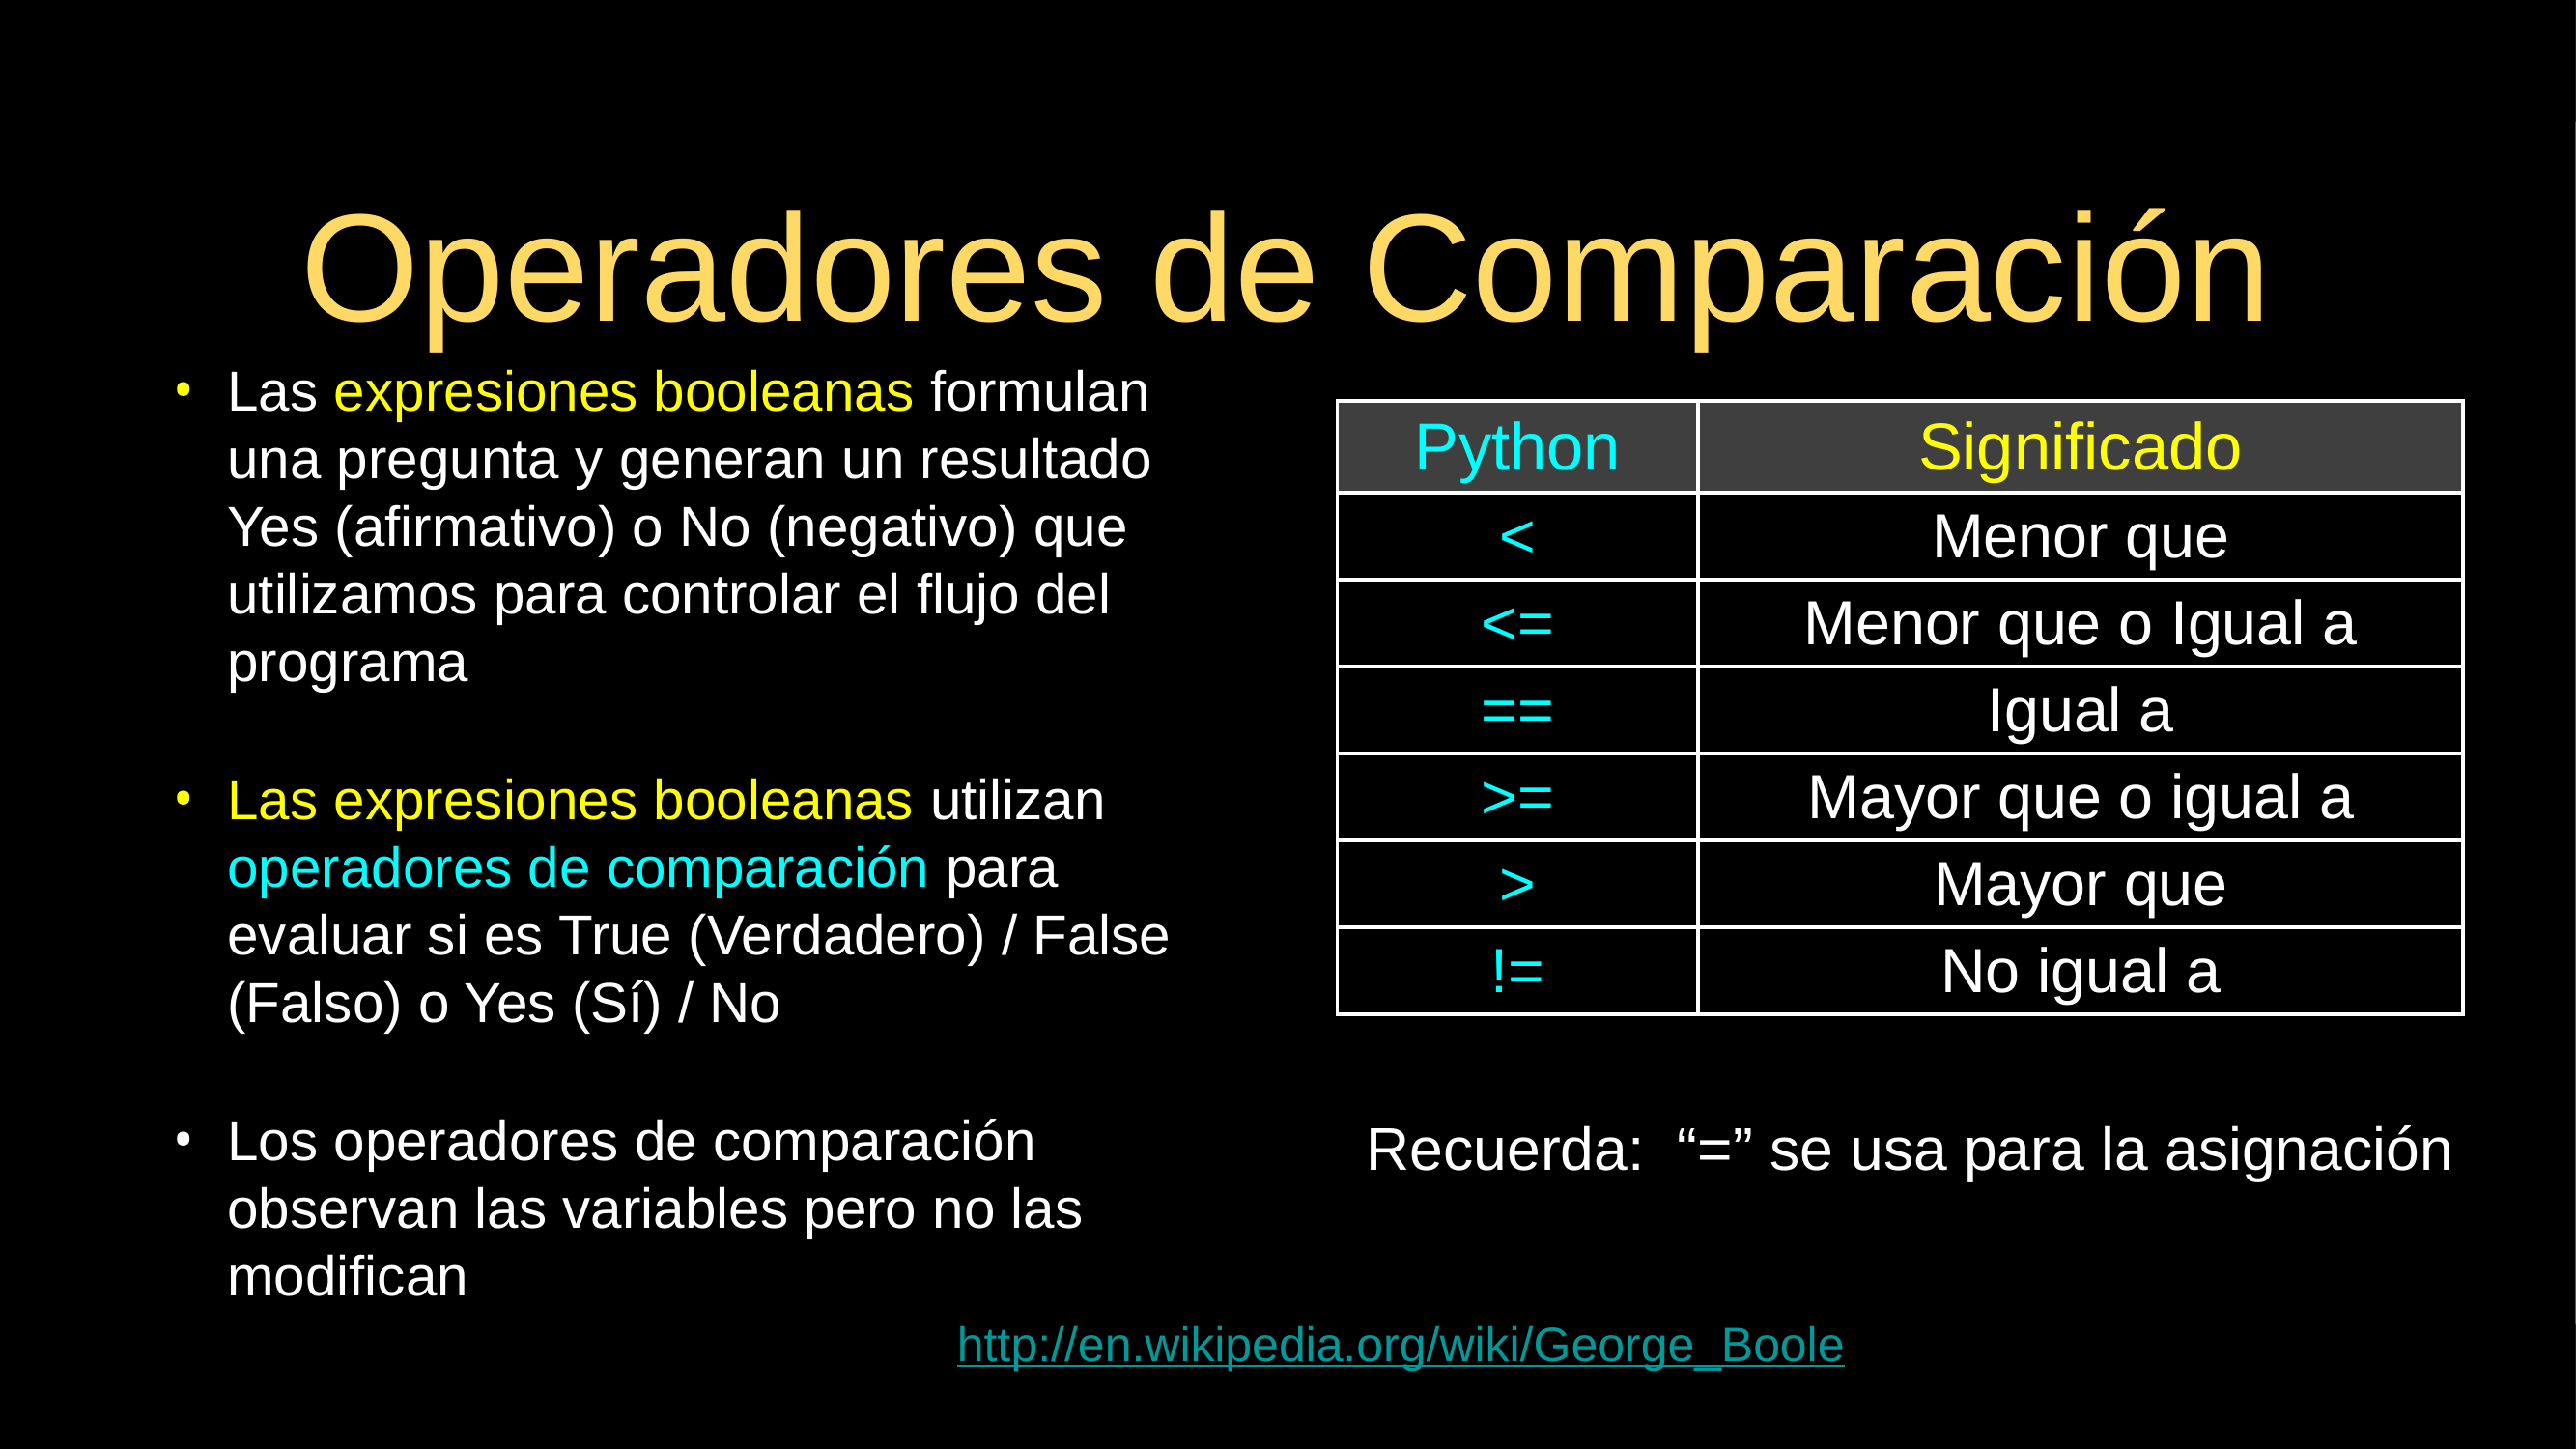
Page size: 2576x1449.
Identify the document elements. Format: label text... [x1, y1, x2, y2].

table_cell <= [1339, 582, 1696, 665]
text_box http://en.wikipedia.org/wiki/George_Boole [684, 1304, 2118, 1381]
table_cell == [1339, 668, 1696, 752]
table_cell >= [1339, 755, 1696, 838]
text_box Recuerda: “=” se usa para la asignación [1300, 1105, 2521, 1187]
table_cell Menor que [1700, 495, 2461, 578]
table_cell No igual a [1700, 929, 2461, 1012]
table_header Significado [1700, 403, 2461, 491]
title Operadores de Comparación [183, 118, 2391, 403]
table_header Python [1339, 403, 1696, 491]
table_cell != [1339, 929, 1696, 1012]
list Las expresiones booleanas formulan una pregunta y generan un resultado Yes (afirmativo) o No (negativo) que utilizamos para controlar el flujo del programa Las expresiones booleanas utilizan operadores de comparación para evaluar si es True (Verdadero) / False (Falso) o Yes (Sí) / No Los operadores de comparación observan las variables pero no las modifican [102, 422, 1178, 1240]
table_cell Mayor que [1700, 842, 2461, 925]
table_cell Igual a [1700, 668, 2461, 752]
table_cell < [1339, 495, 1696, 578]
table_cell Menor que o Igual a [1700, 582, 2461, 665]
table_cell Mayor que o igual a [1700, 755, 2461, 838]
table_cell > [1339, 842, 1696, 925]
